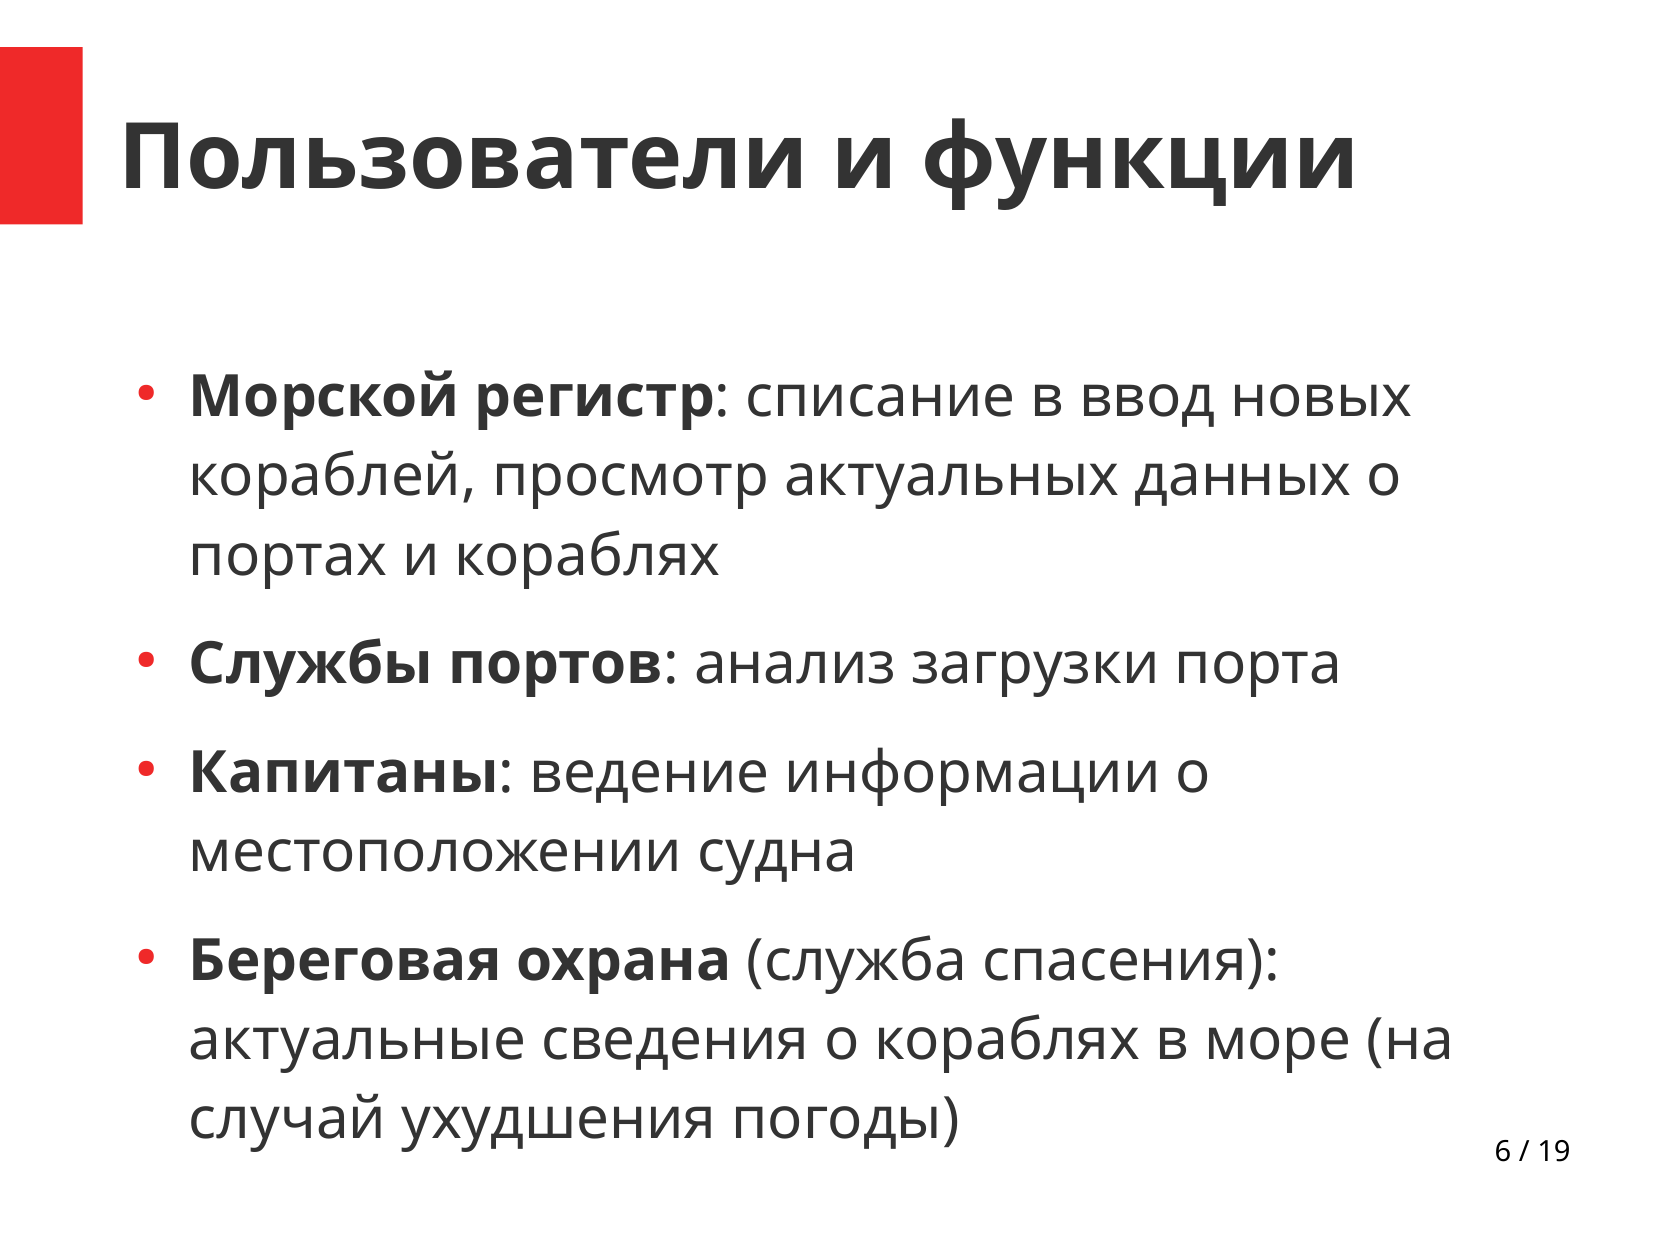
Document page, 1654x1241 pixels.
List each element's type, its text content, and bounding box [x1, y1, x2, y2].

title Пользователи и функции [118, 49, 1571, 257]
list Морской регистр: списание в ввод новых кораблей, просмотр актуальных данных о портах и кораблях Службы портов: анализ загрузки порта Капитаны: ведение информации о местоположении судна Береговая охрана (служба спасения): актуальные сведения о кораблях в море (на случай ухудшения погоды) [118, 354, 1536, 1074]
